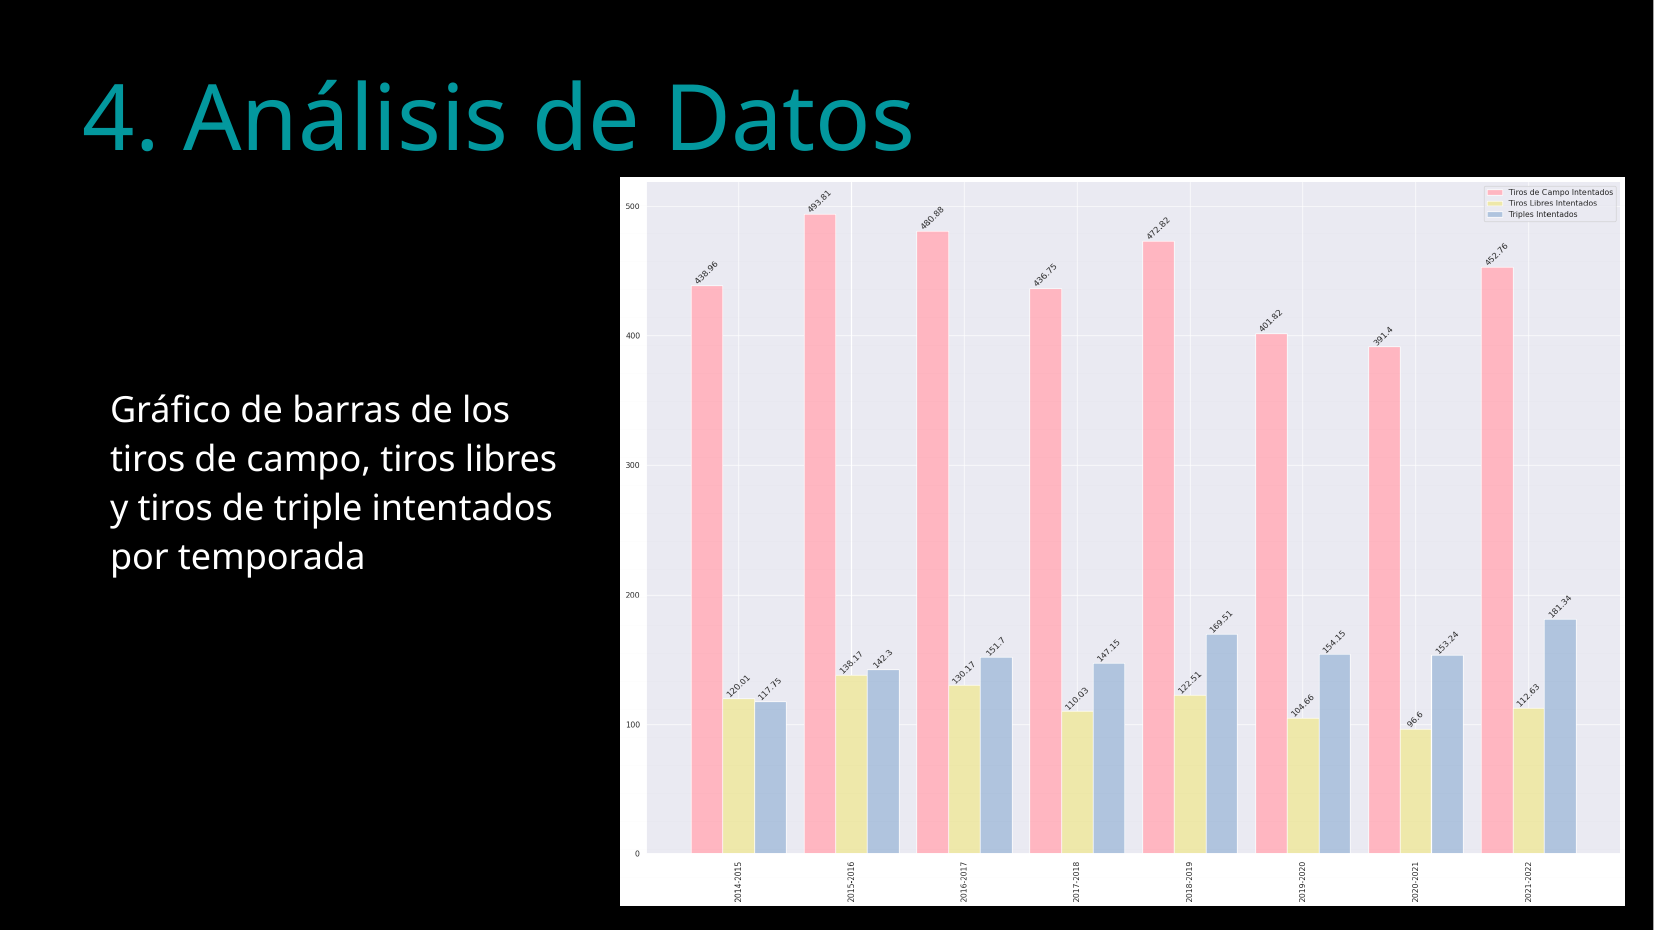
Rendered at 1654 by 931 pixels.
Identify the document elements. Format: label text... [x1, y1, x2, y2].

list Gráfico de barras de los tiros de campo, tiros libres y tiros de triple intentados por temporada [59, 383, 562, 591]
picture [620, 177, 1625, 907]
title 4. Análisis de Datos [82, 28, 1571, 201]
